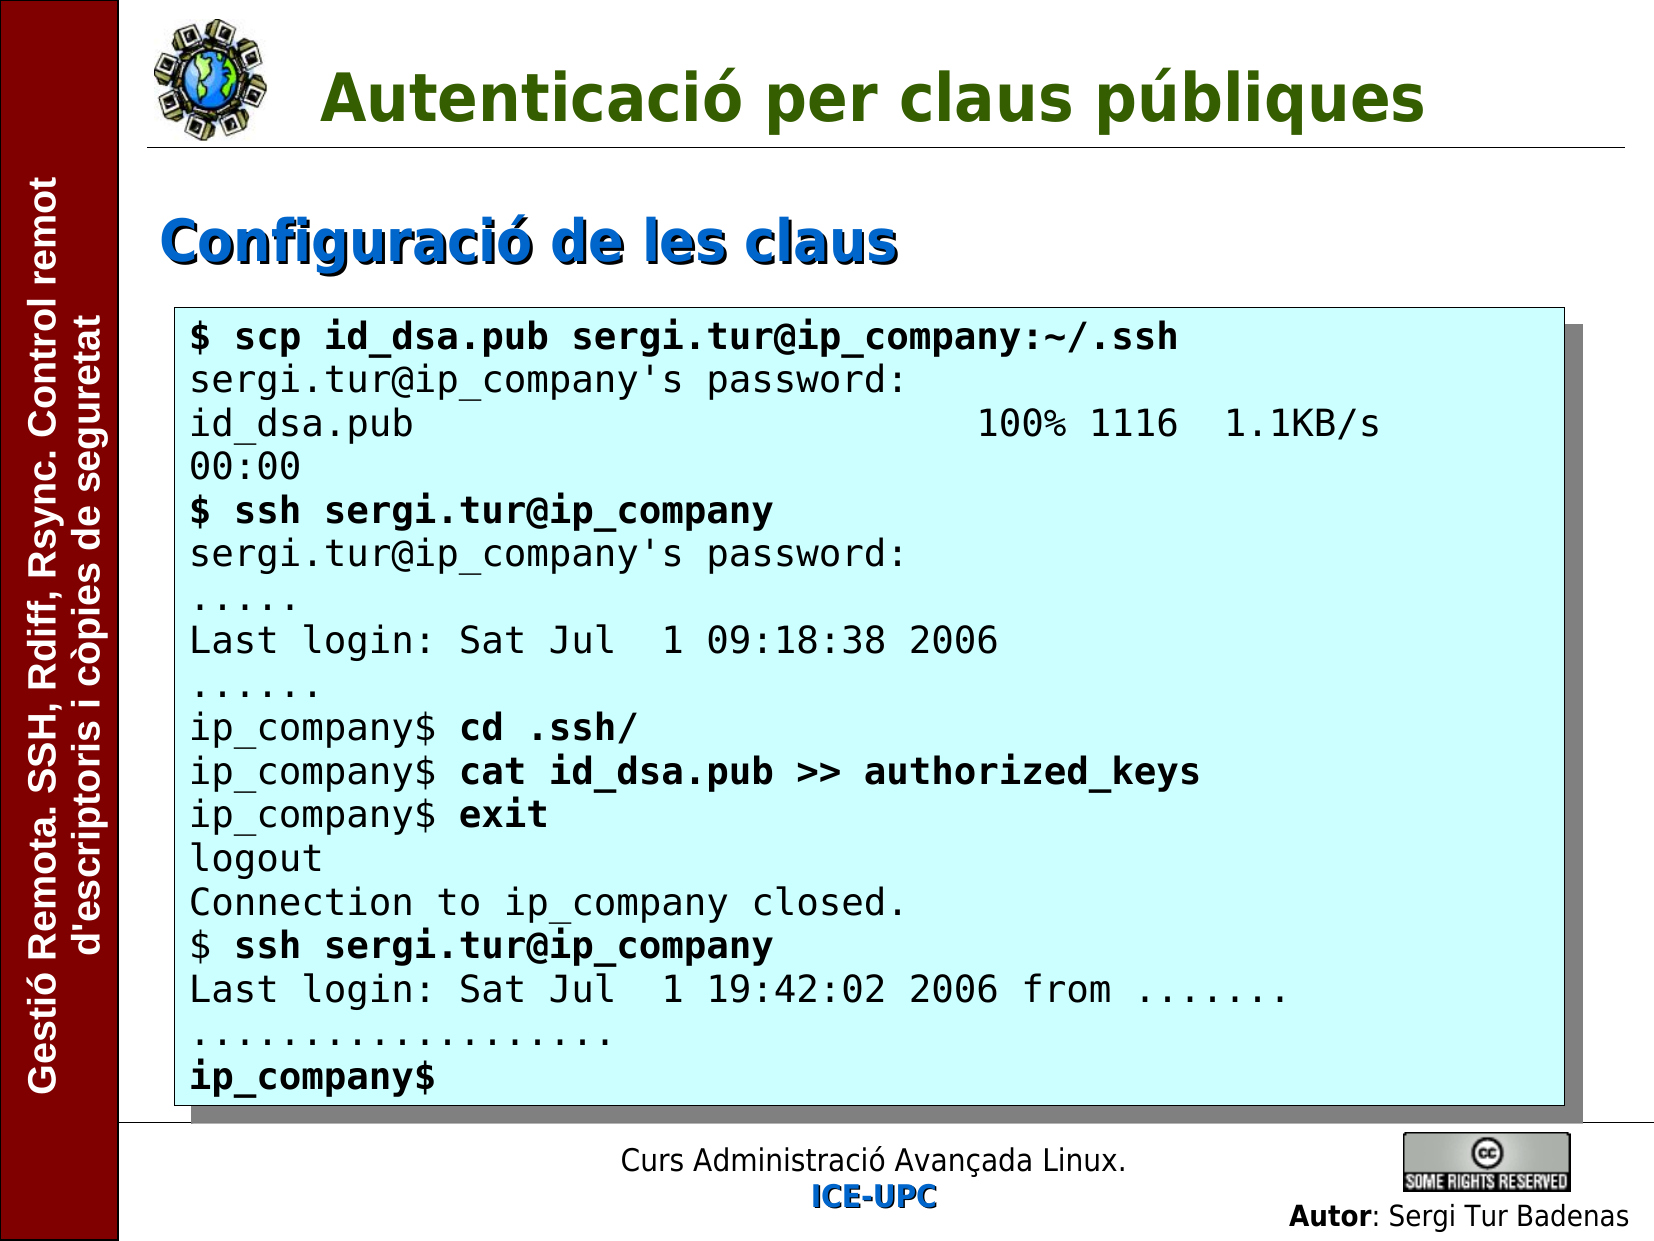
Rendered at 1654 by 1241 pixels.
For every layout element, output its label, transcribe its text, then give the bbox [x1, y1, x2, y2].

text_box $ scp id_dsa.pub sergi.tur@ip_company:~/.ssh sergi.tur@ip_company's password: id_dsa.pub 100% 1116 1.1KB/s 00:00 $ ssh sergi.tur@ip_company sergi.tur@ip_company's password: ..... Last login: Sat Jul 1 09:18:38 2006 ...... ip_company$ cd .ssh/ ip_company$ cat id_dsa.pub >> authorized_keys ip_company$ exit logout Connection to ip_company closed. $ ssh sergi.tur@ip_company Last login: Sat Jul 1 19:42:02 2006 from ....... ................... ip_company$ [174, 307, 1565, 1066]
title Autenticació per claus públiques [129, 49, 1619, 148]
list Configuració de les claus [141, 207, 1630, 1058]
picture [154, 19, 268, 49]
picture [1403, 1132, 1571, 1192]
